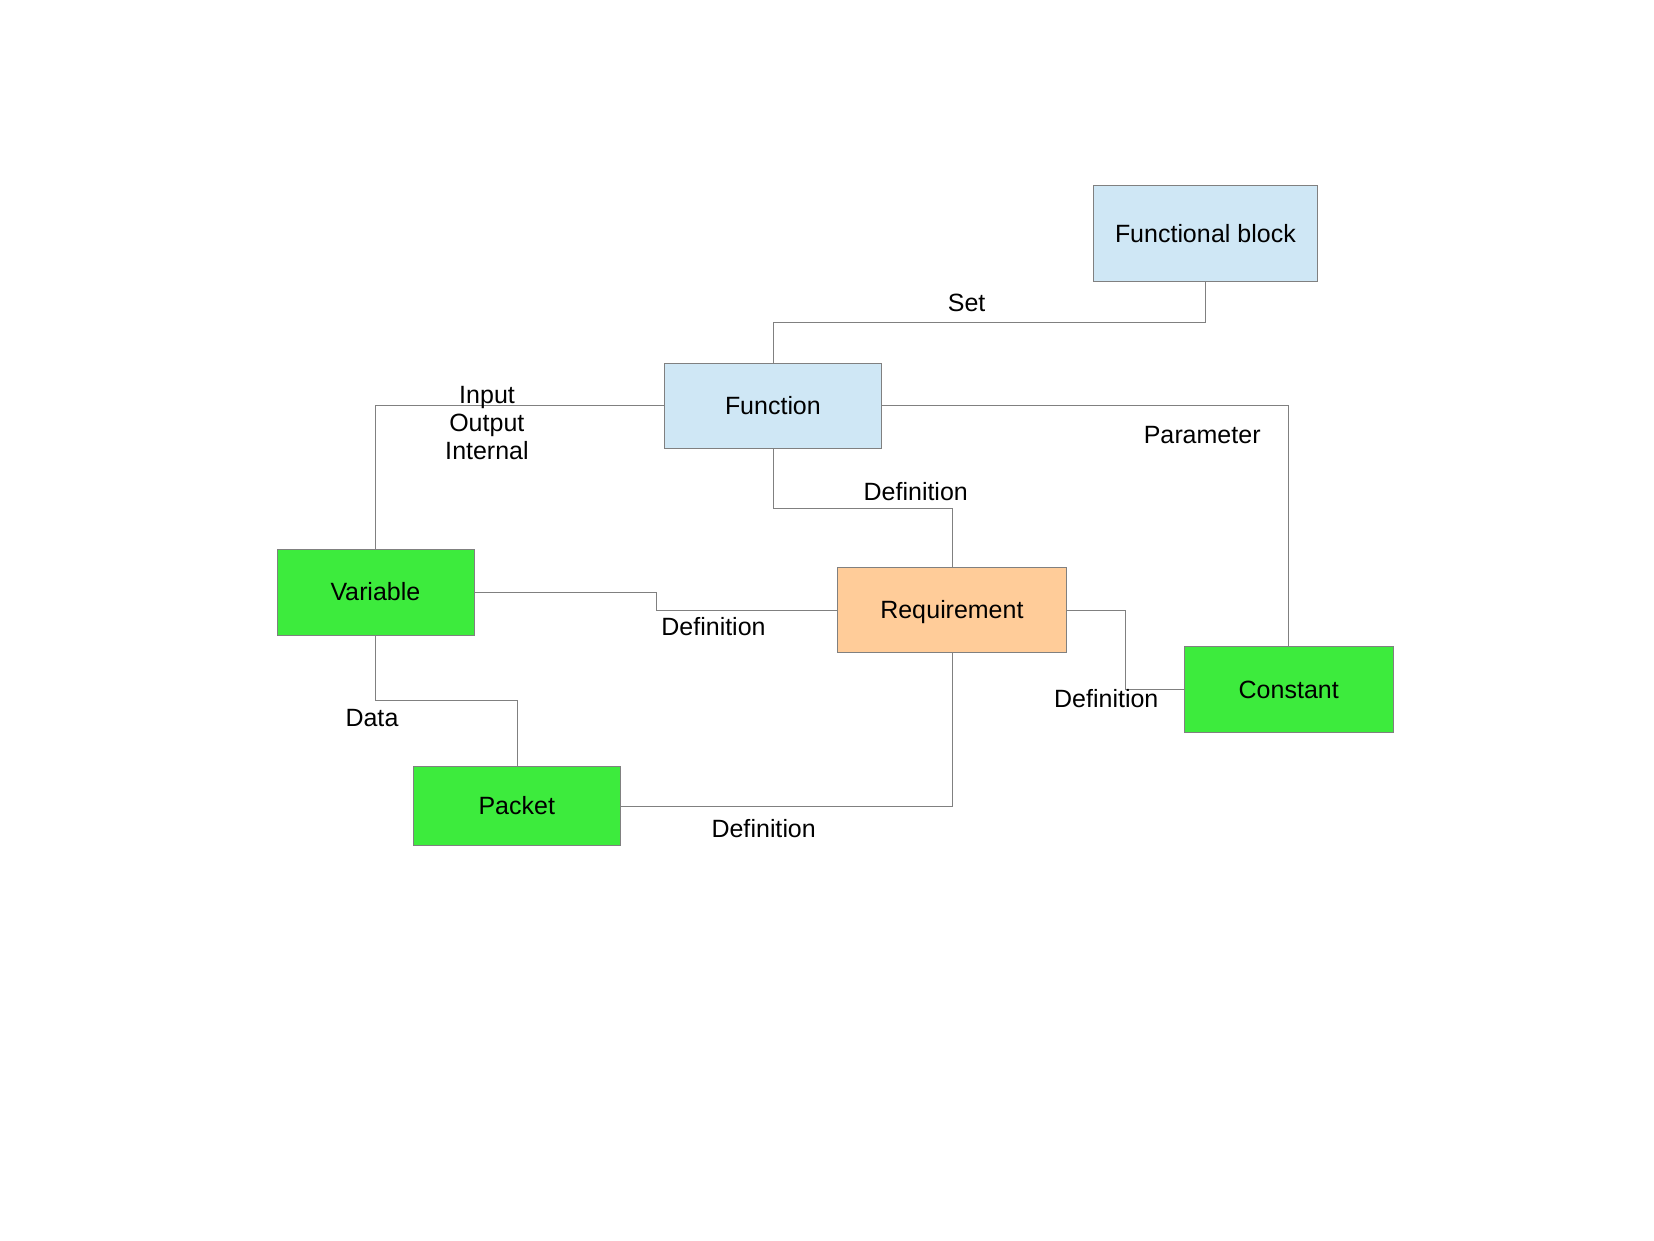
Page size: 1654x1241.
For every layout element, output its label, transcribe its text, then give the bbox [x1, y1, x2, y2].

text_box Requirement [837, 567, 1067, 653]
text_box Functional block [1093, 185, 1318, 282]
text_box Constant [1184, 646, 1394, 733]
text_box Input Output Internal [430, 373, 544, 473]
text_box Set [933, 281, 1001, 324]
text_box Variable [277, 549, 475, 636]
text_box Data [330, 696, 414, 740]
text_box Packet [413, 766, 621, 846]
text_box Function [664, 363, 882, 449]
text_box Definition [696, 807, 832, 851]
text_box Parameter [1128, 413, 1276, 457]
text_box Definition [646, 605, 781, 649]
text_box Definition [1039, 677, 1174, 721]
text_box Definition [848, 470, 984, 514]
